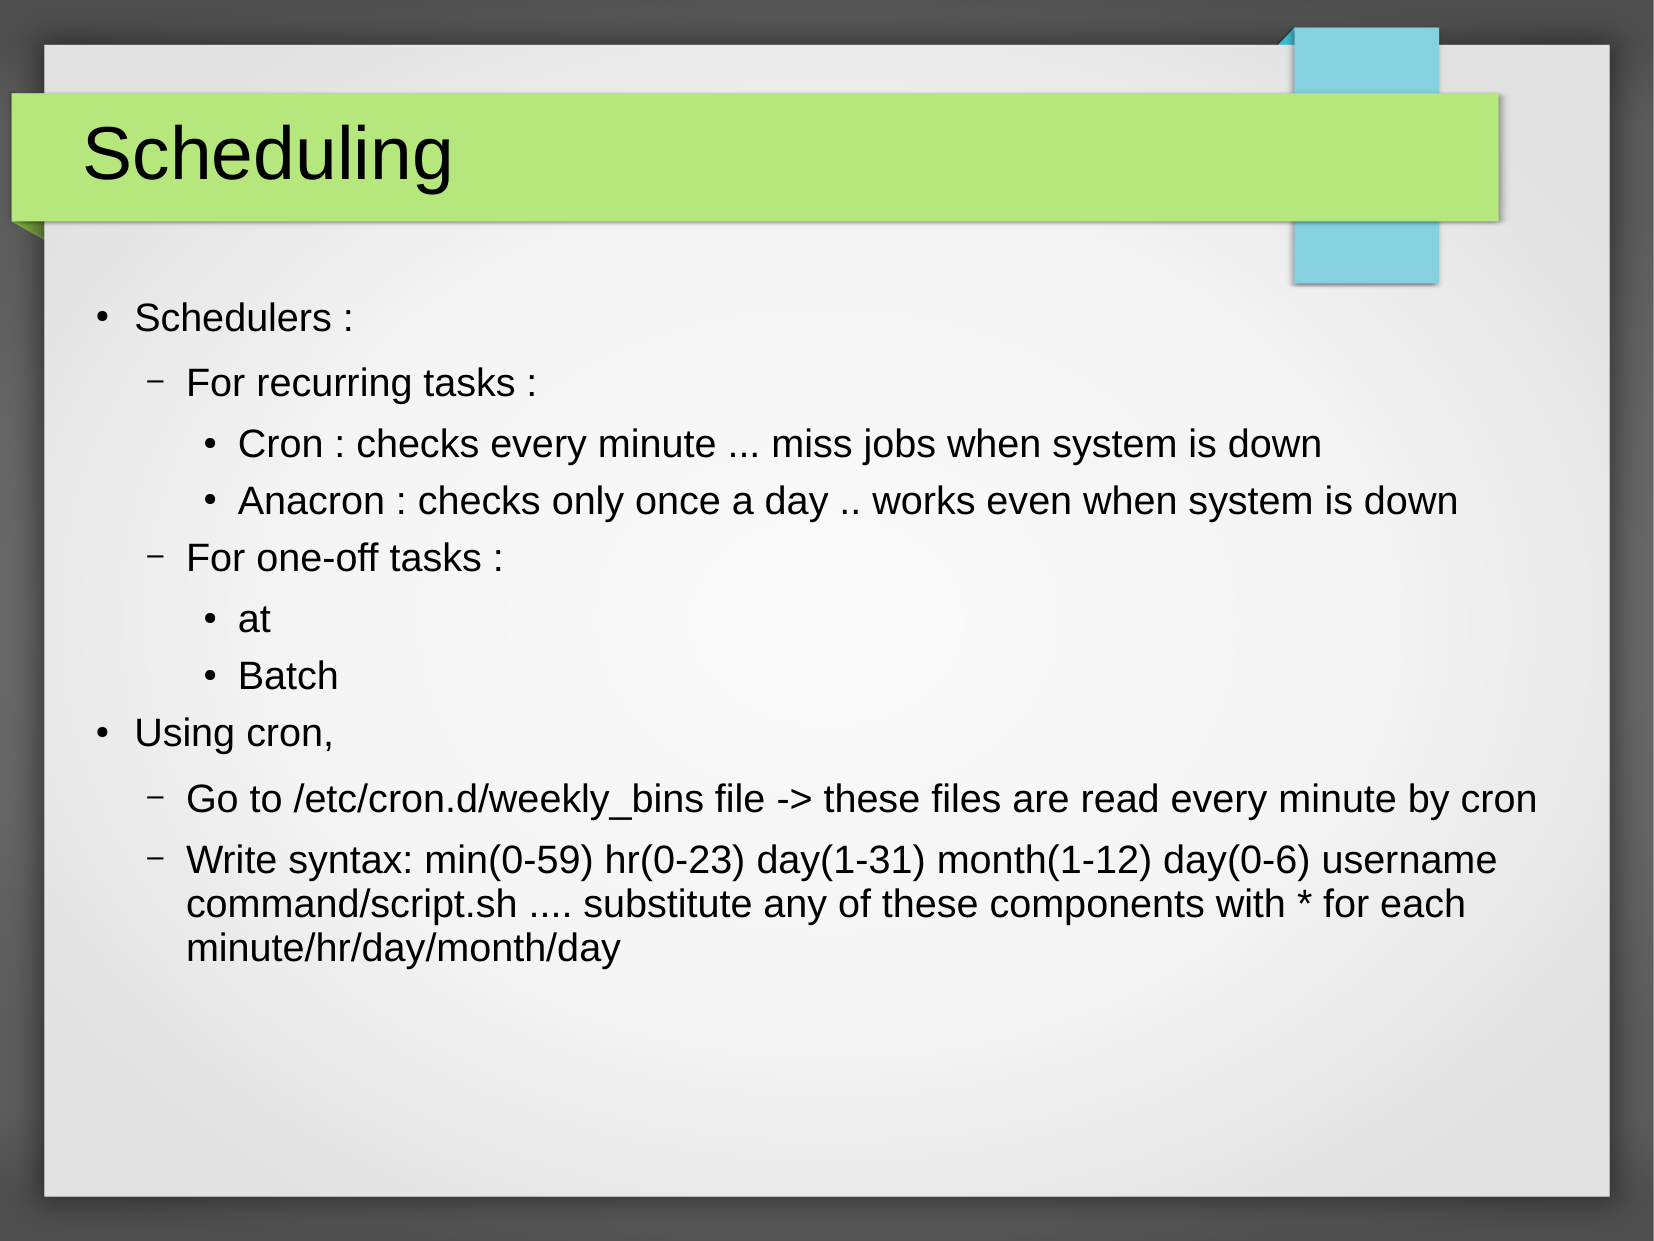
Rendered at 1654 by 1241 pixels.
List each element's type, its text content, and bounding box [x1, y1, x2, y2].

list Schedulers : For recurring tasks : Cron : checks every minute ... miss jobs when system is down Anacron : checks only once a day .. works even when system is down For one-off tasks : at Batch Using cron, Go to /etc/cron.d/weekly_bins file -> these files are read every minute by cron Write syntax: min(0-59) hr(0-23) day(1-31) month(1-12) day(0-6) username command/script.sh .... substitute any of these components with * for each minute/hr/day/month/day [82, 295, 1571, 1015]
picture [0, 0, 1654, 1241]
title Scheduling [82, 94, 1264, 213]
